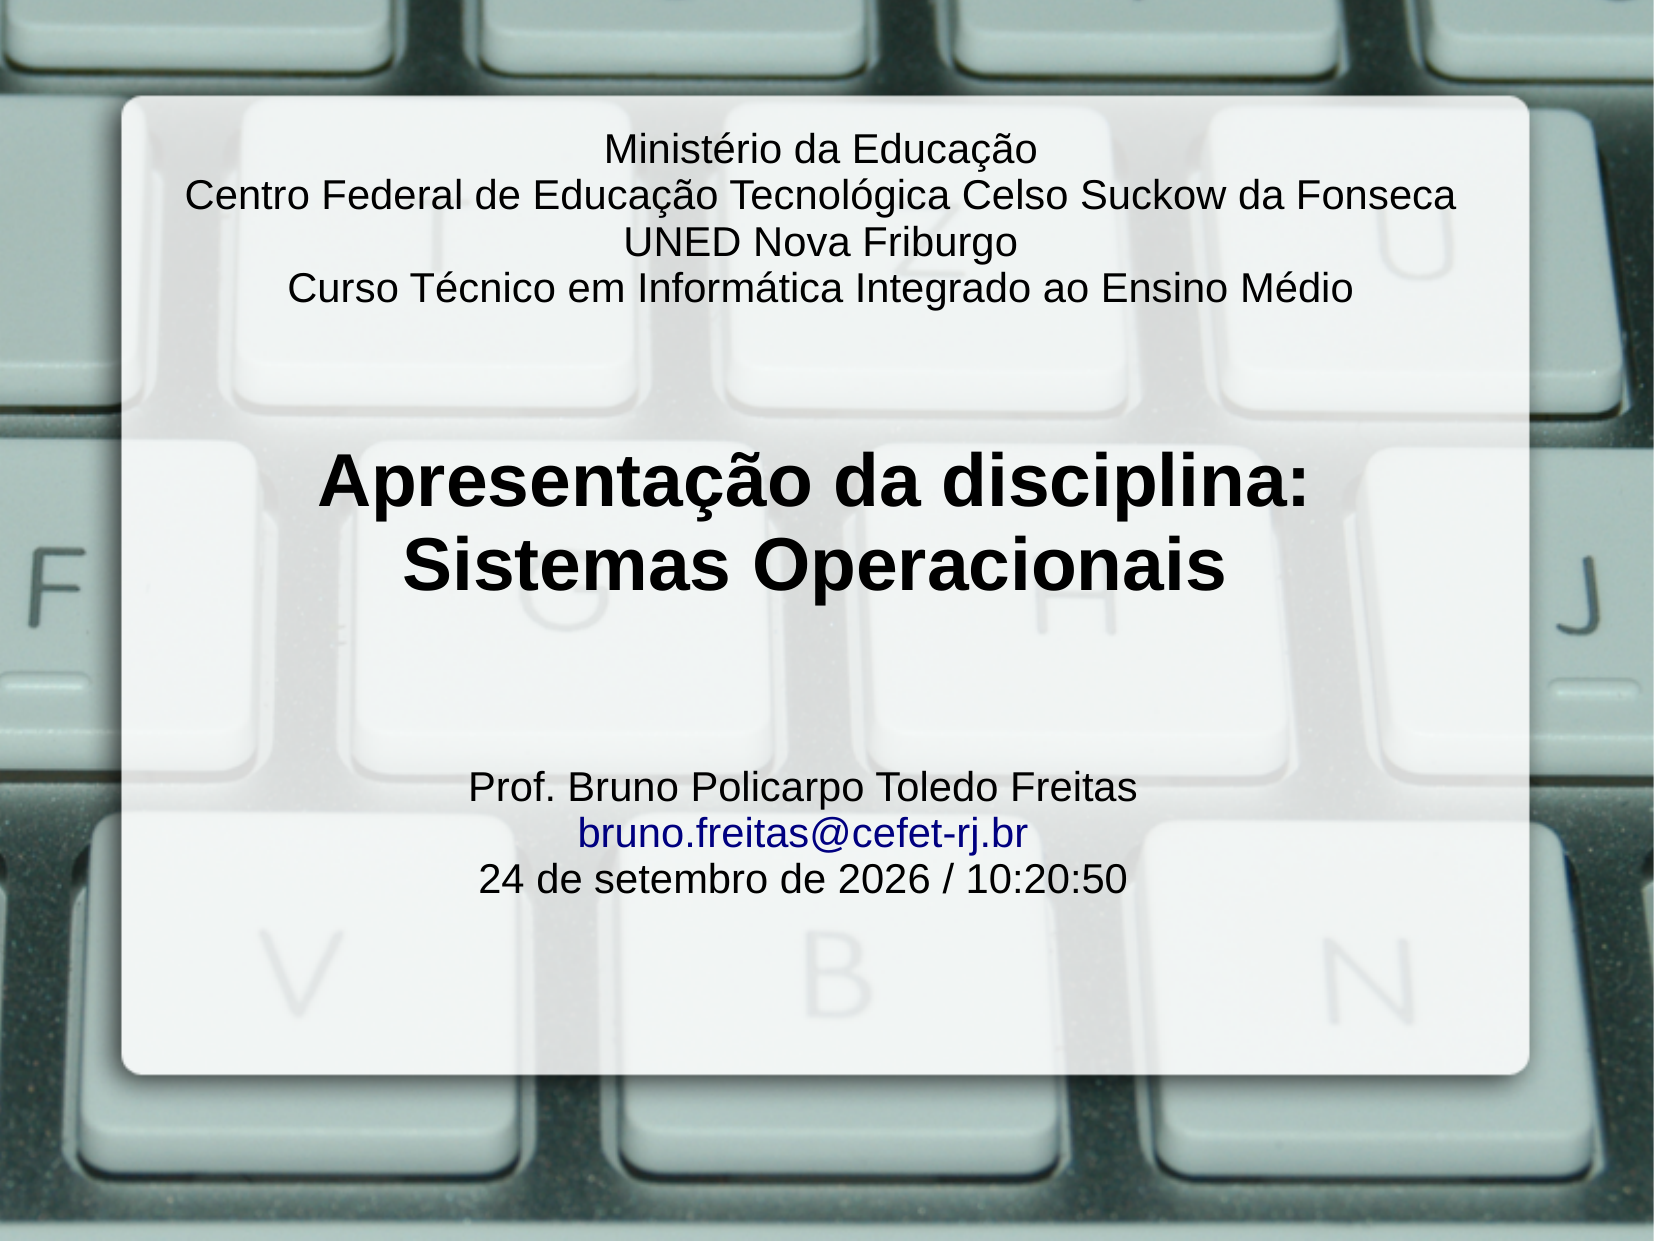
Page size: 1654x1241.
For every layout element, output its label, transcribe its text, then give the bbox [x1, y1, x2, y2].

picture [0, 0, 1654, 1241]
text_box Prof. Bruno Policarpo Toledo Freitas bruno.freitas@cefet-rj.br 18 de fevereiro de 2020 / 10:21:15 [354, 755, 1252, 952]
text_box Ministério da Educação Centro Federal de Educação Tecnológica Celso Suckow da Fonseca UNED Nova Friburgo Curso Técnico em Informática Integrado ao Ensino Médio [129, 118, 1512, 343]
text_box Apresentação da disciplina: Sistemas Operacionais [165, 431, 1465, 614]
